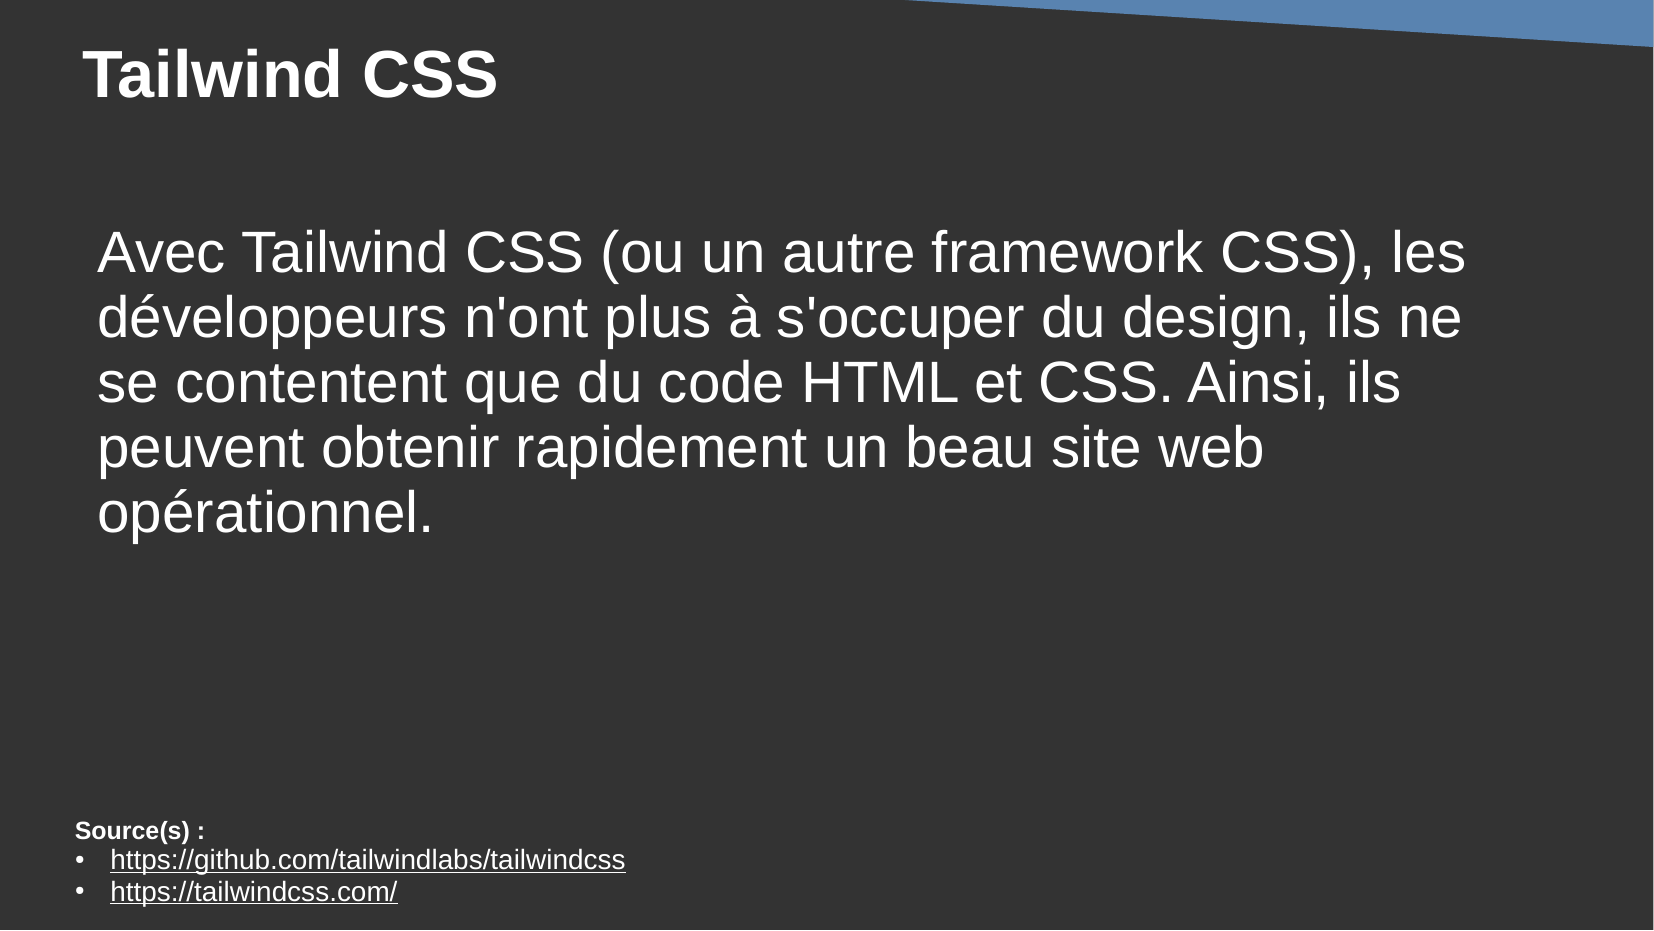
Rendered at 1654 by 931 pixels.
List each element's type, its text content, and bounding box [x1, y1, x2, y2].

title Tailwind CSS [82, 37, 1571, 114]
text_box Avec Tailwind CSS (ou un autre framework CSS), les développeurs n'ont plus à s'occuper du design, ils ne se contentent que du code HTML et CSS. Ainsi, ils peuvent obtenir rapidement un beau site web opérationnel. [82, 212, 1548, 553]
text_box Source(s) : https://github.com/tailwindlabs/tailwindcss https://tailwindcss.com/ [60, 809, 1583, 915]
text_box [904, 0, 1654, 48]
